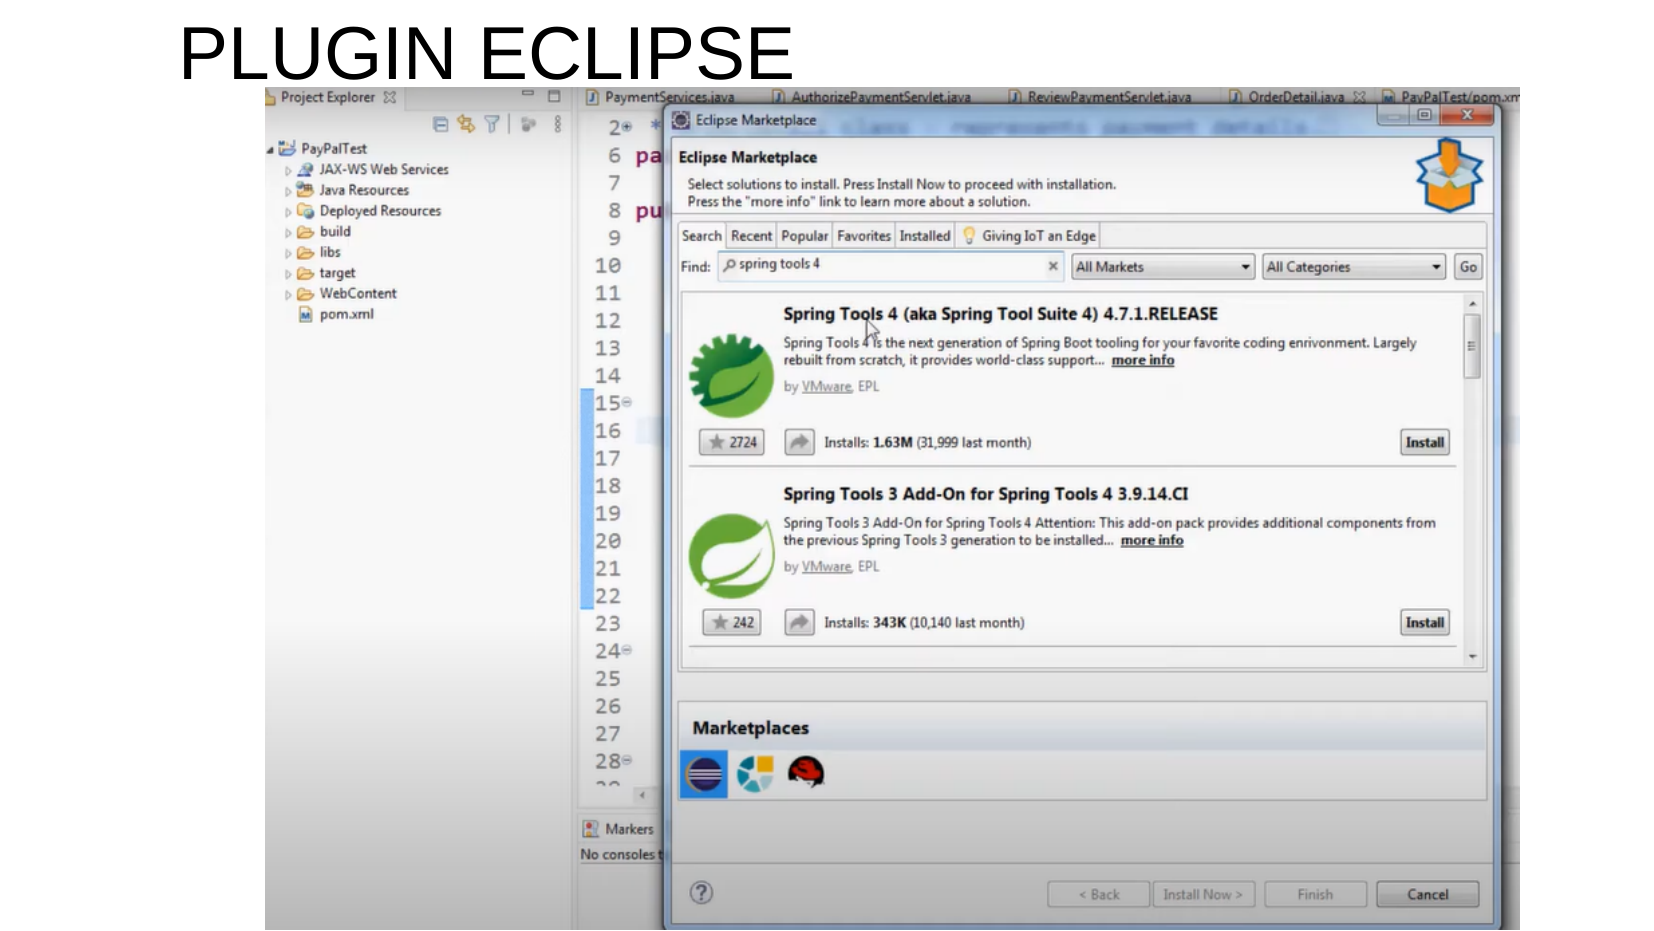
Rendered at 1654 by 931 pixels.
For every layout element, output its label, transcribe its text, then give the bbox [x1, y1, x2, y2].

picture [265, 87, 1520, 930]
title PLUGIN ECLIPSE [29, 11, 945, 96]
